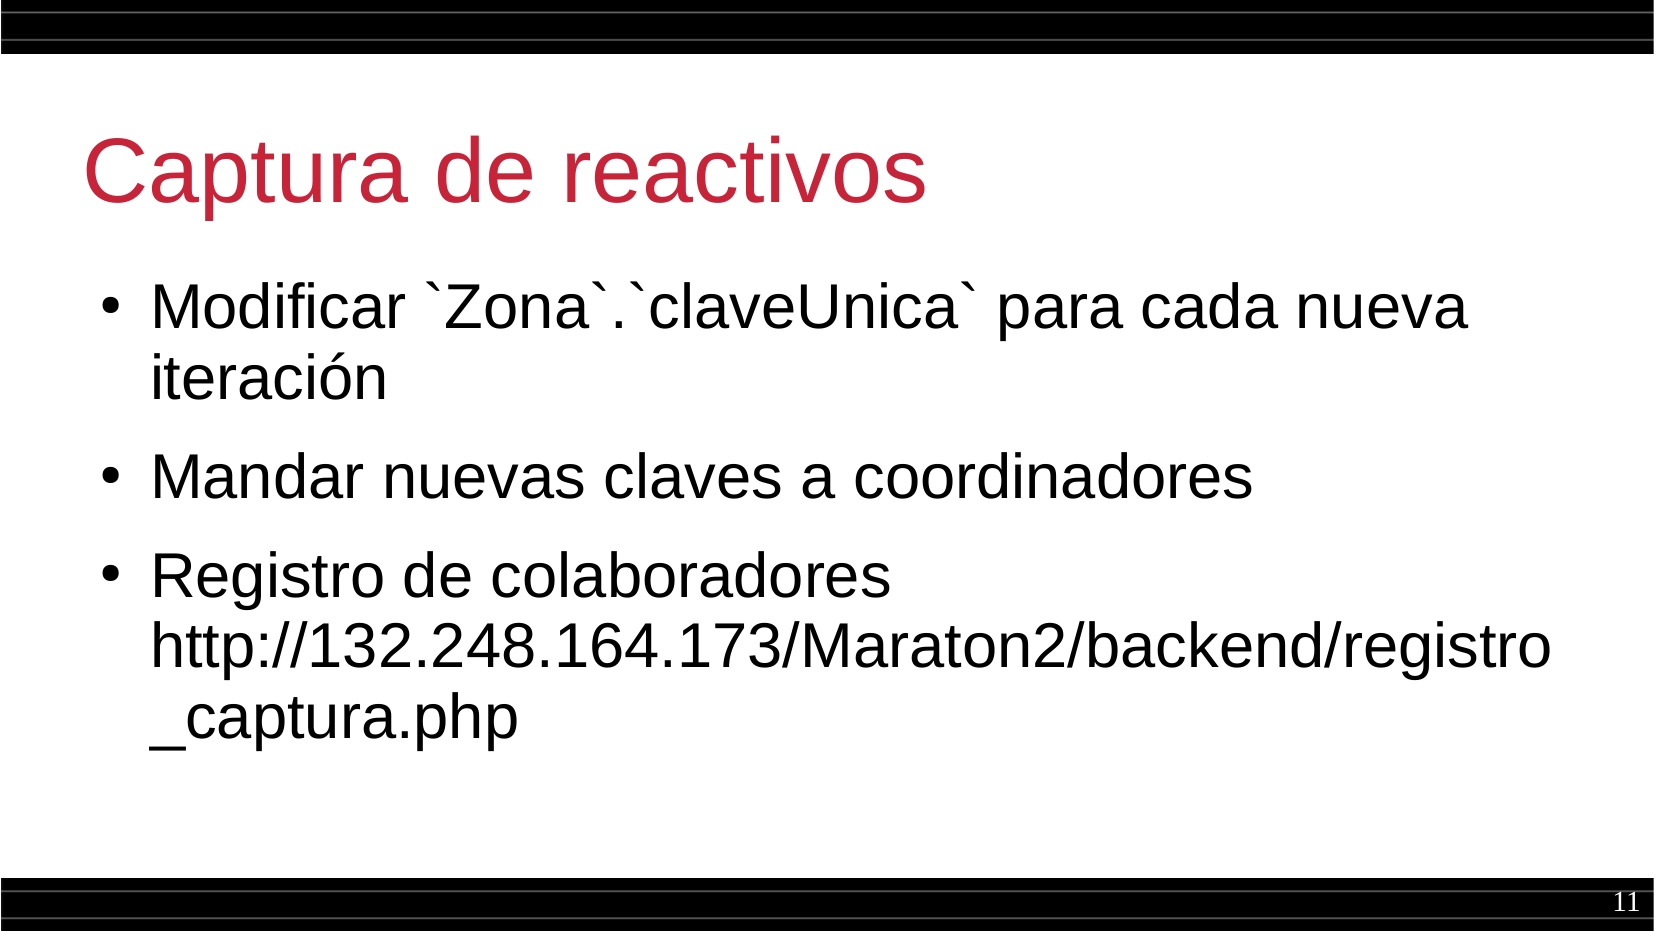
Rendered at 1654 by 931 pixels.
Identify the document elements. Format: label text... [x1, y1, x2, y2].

picture [1, 0, 1654, 54]
title Captura de reactivos [82, 92, 1571, 249]
list Modificar `Zona`.`claveUnica` para cada nueva iteración Mandar nuevas claves a coordinadores Registro de colaboradores http://132.248.164.173/Maraton2/backend/registro_captura.php [82, 271, 1571, 758]
picture [1, 878, 1654, 931]
